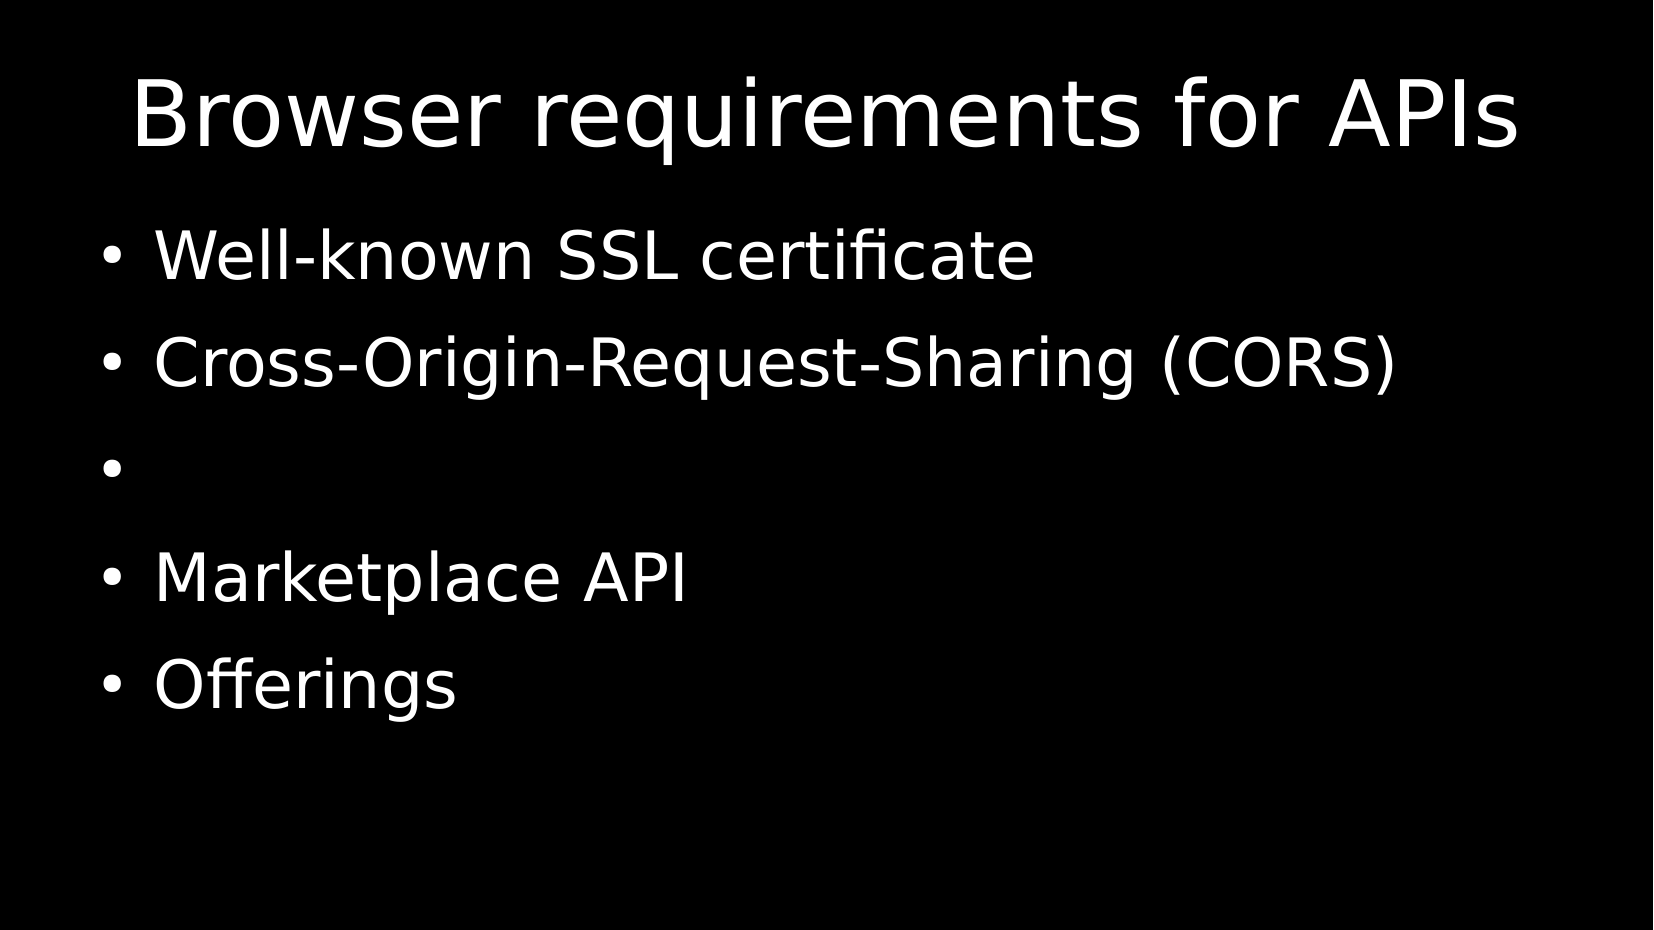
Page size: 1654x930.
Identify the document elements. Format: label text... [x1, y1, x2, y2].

title Browser requirements for APIs [82, 37, 1571, 193]
list Well-known SSL certificate Cross-Origin-Request-Sharing (CORS) Marketplace API Offerings [82, 217, 1571, 757]
